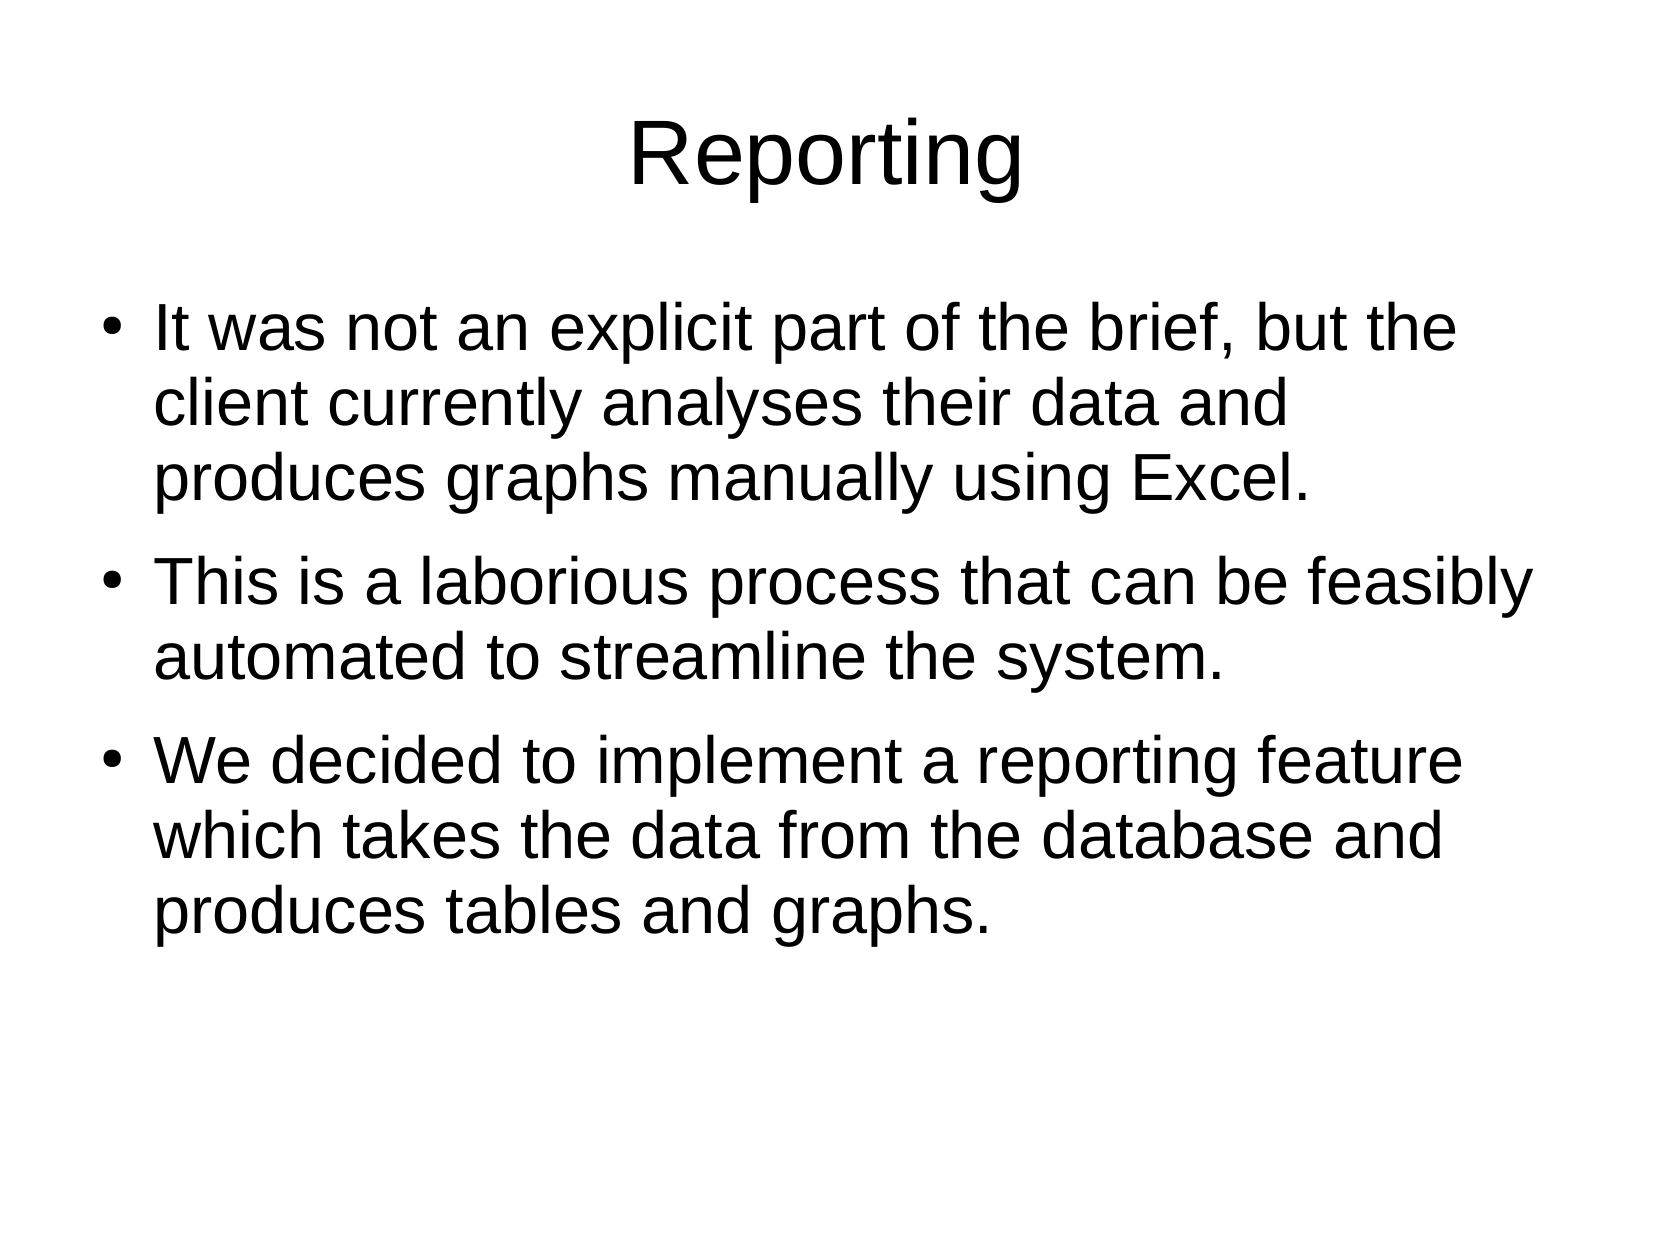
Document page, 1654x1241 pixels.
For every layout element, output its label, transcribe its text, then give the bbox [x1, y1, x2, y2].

list It was not an explicit part of the brief, but the client currently analyses their data and produces graphs manually using Excel. This is a laborious process that can be feasibly automated to streamline the system. We decided to implement a reporting feature which takes the data from the database and produces tables and graphs. [82, 290, 1571, 1010]
title Reporting [82, 49, 1571, 257]
